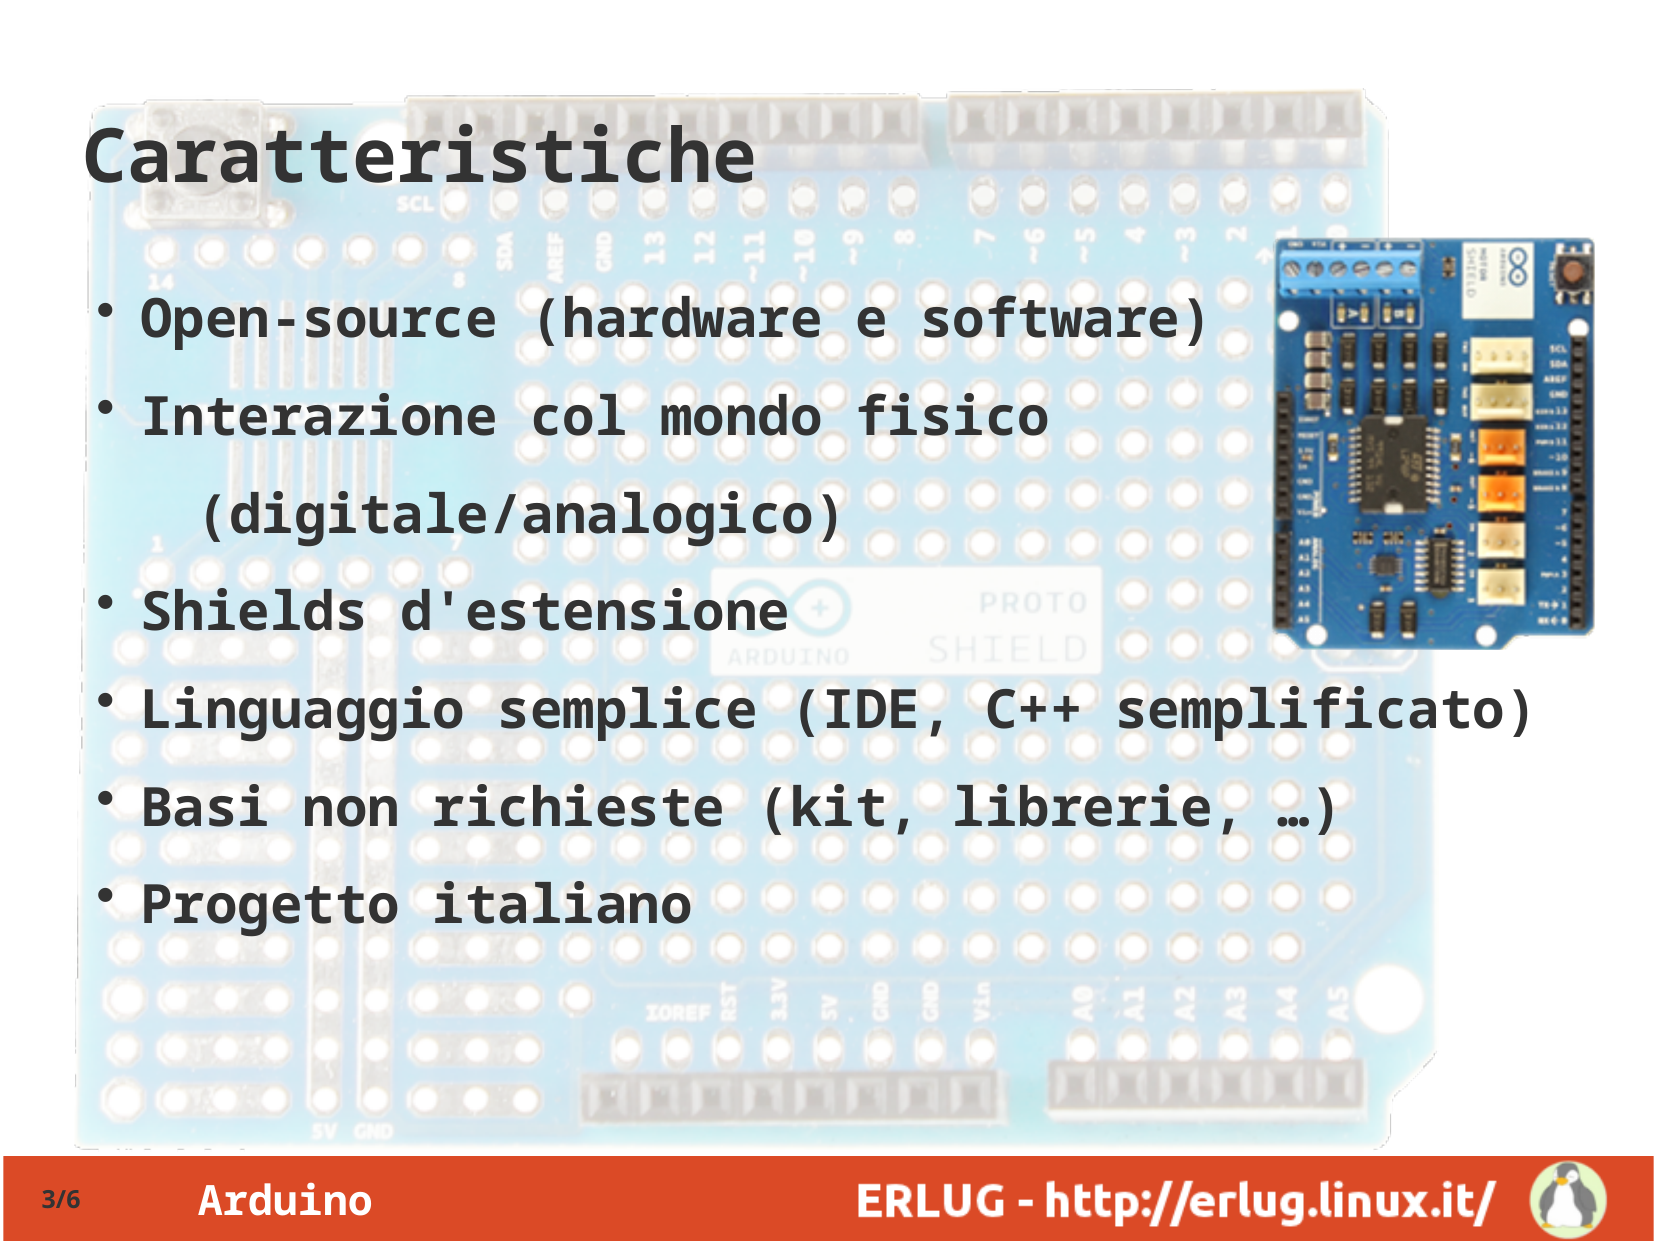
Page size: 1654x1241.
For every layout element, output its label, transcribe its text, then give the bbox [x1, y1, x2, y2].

list Open-source (hardware e software) Interazione col mondo fisico (digitale/analogico) Shields d'estensione Linguaggio semplice (IDE, C++ semplificato) Basi non richieste (kit, librerie, …) Progetto italiano [87, 242, 1579, 1062]
picture [74, 88, 1439, 1152]
title Caratteristiche [82, 49, 1571, 257]
picture [1271, 237, 1595, 650]
picture [3, 1156, 1654, 1241]
